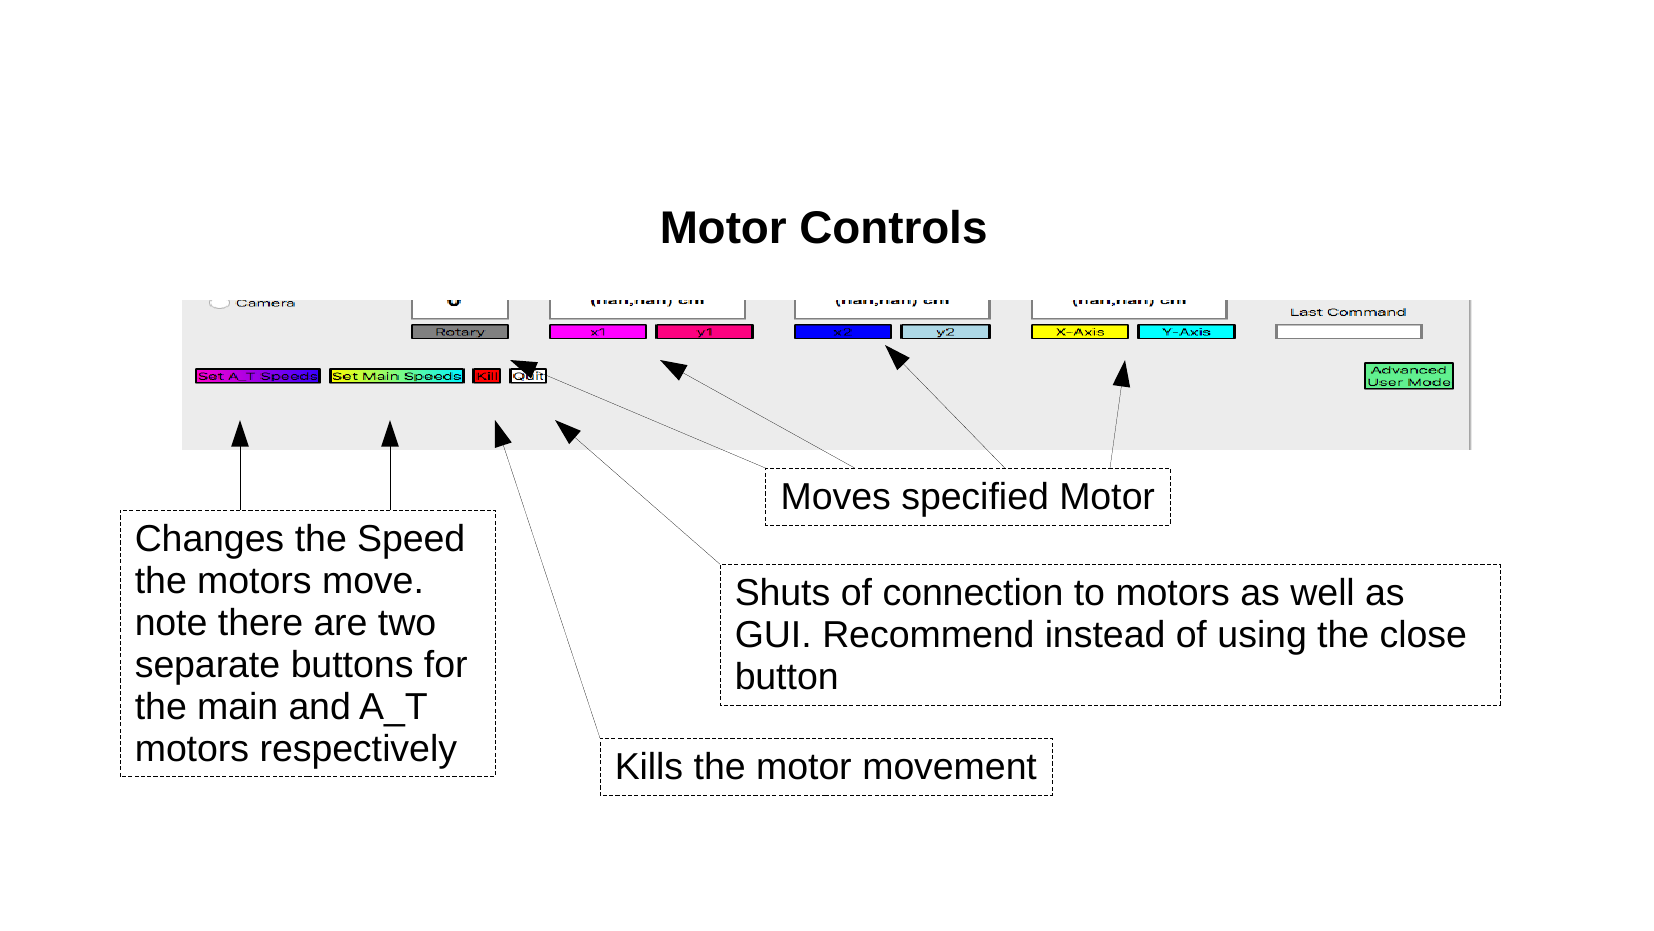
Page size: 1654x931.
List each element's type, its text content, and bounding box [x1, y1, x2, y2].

text_box Changes the Speed the motors move. note there are two separate buttons for the main and A_T motors respectively [120, 510, 496, 777]
text_box Kills the motor movement [600, 738, 1053, 796]
text_box Motor Controls [645, 195, 1003, 262]
text_box Shuts of connection to motors as well as GUI. Recommend instead of using the close button [720, 564, 1501, 706]
picture [182, 300, 1472, 450]
text_box Moves specified Motor [765, 468, 1171, 526]
